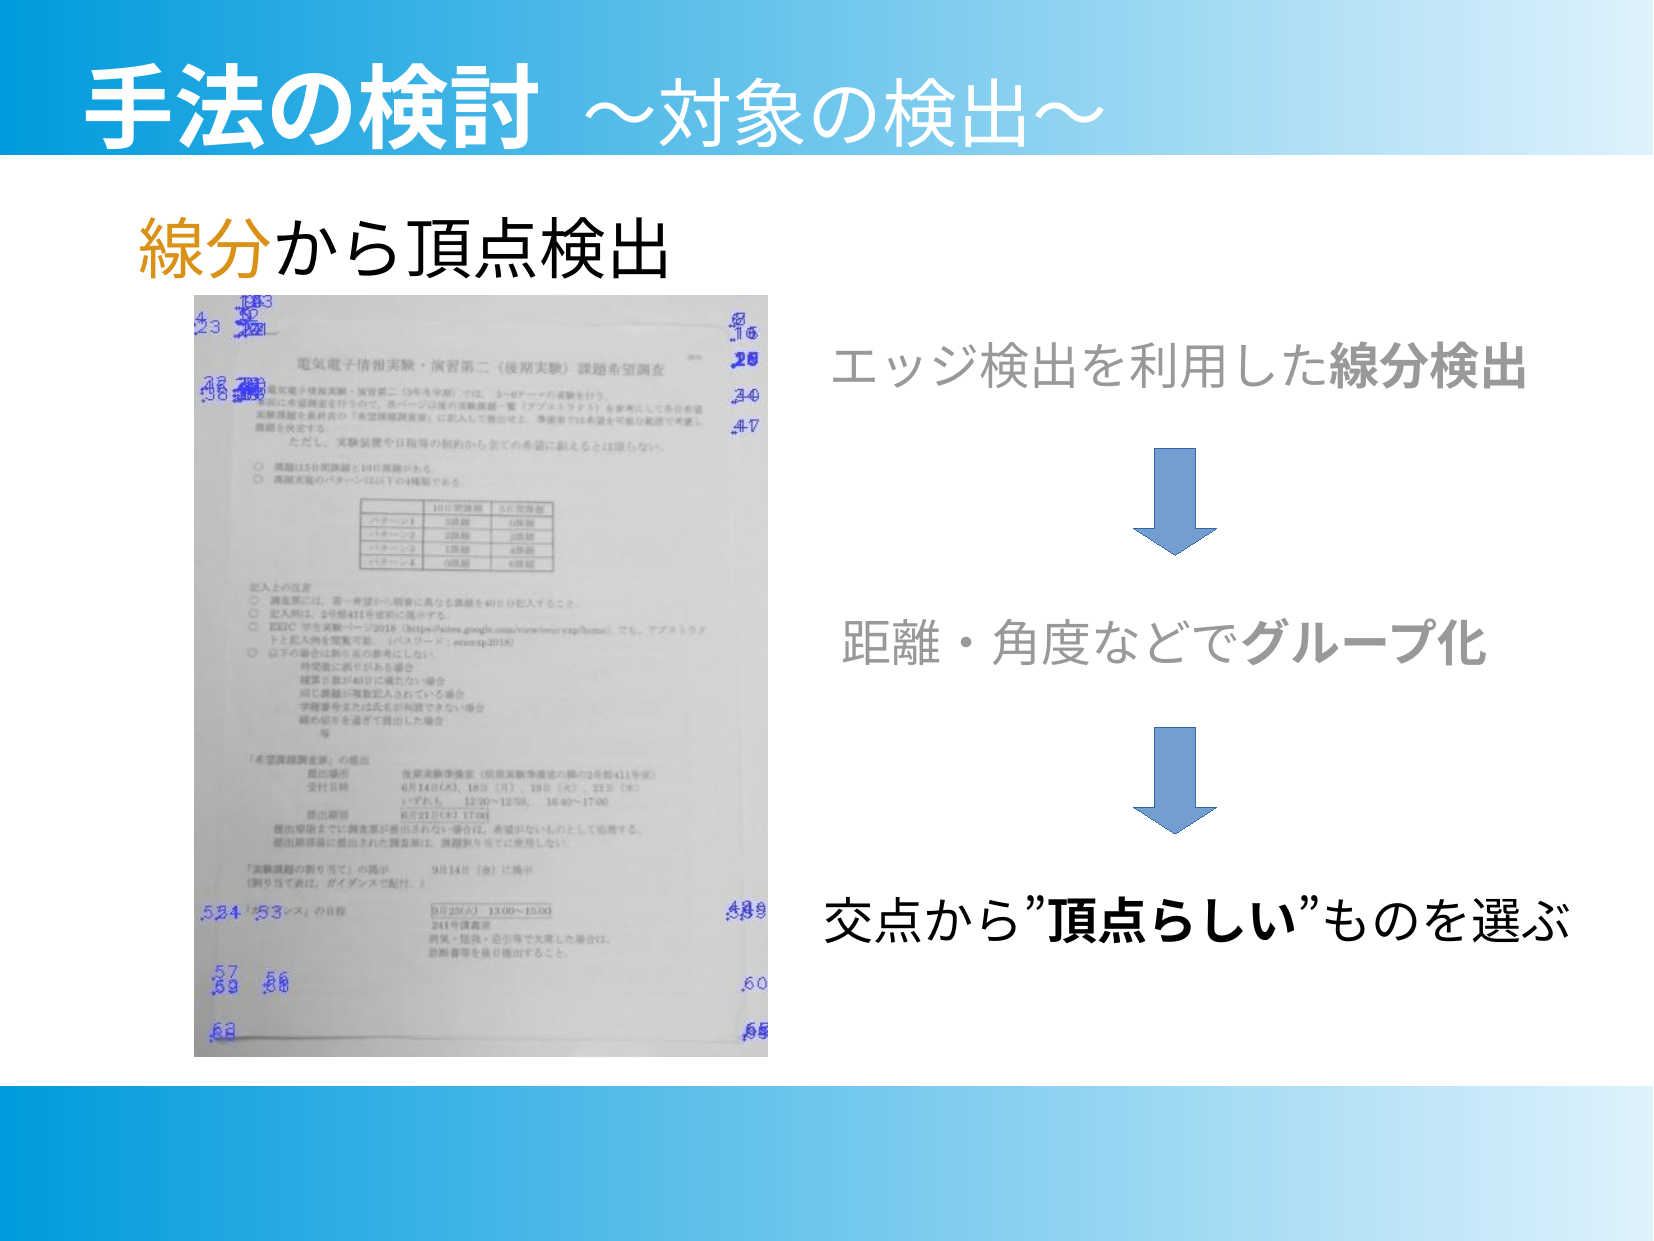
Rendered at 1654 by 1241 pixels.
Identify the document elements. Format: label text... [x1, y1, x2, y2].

text_box 線分から頂点検出 [124, 188, 780, 304]
picture [194, 304, 768, 1058]
text_box エッジ検出を利用した線分検出 [814, 283, 1583, 455]
text_box [1133, 727, 1217, 834]
text_box 交点から”頂点らしい”ものを選ぶ [809, 874, 1636, 964]
title 手法の検討 〜対象の検出〜 [82, 32, 1571, 171]
text_box [1133, 448, 1217, 556]
text_box 距離・角度などでグループ化 [826, 596, 1571, 687]
